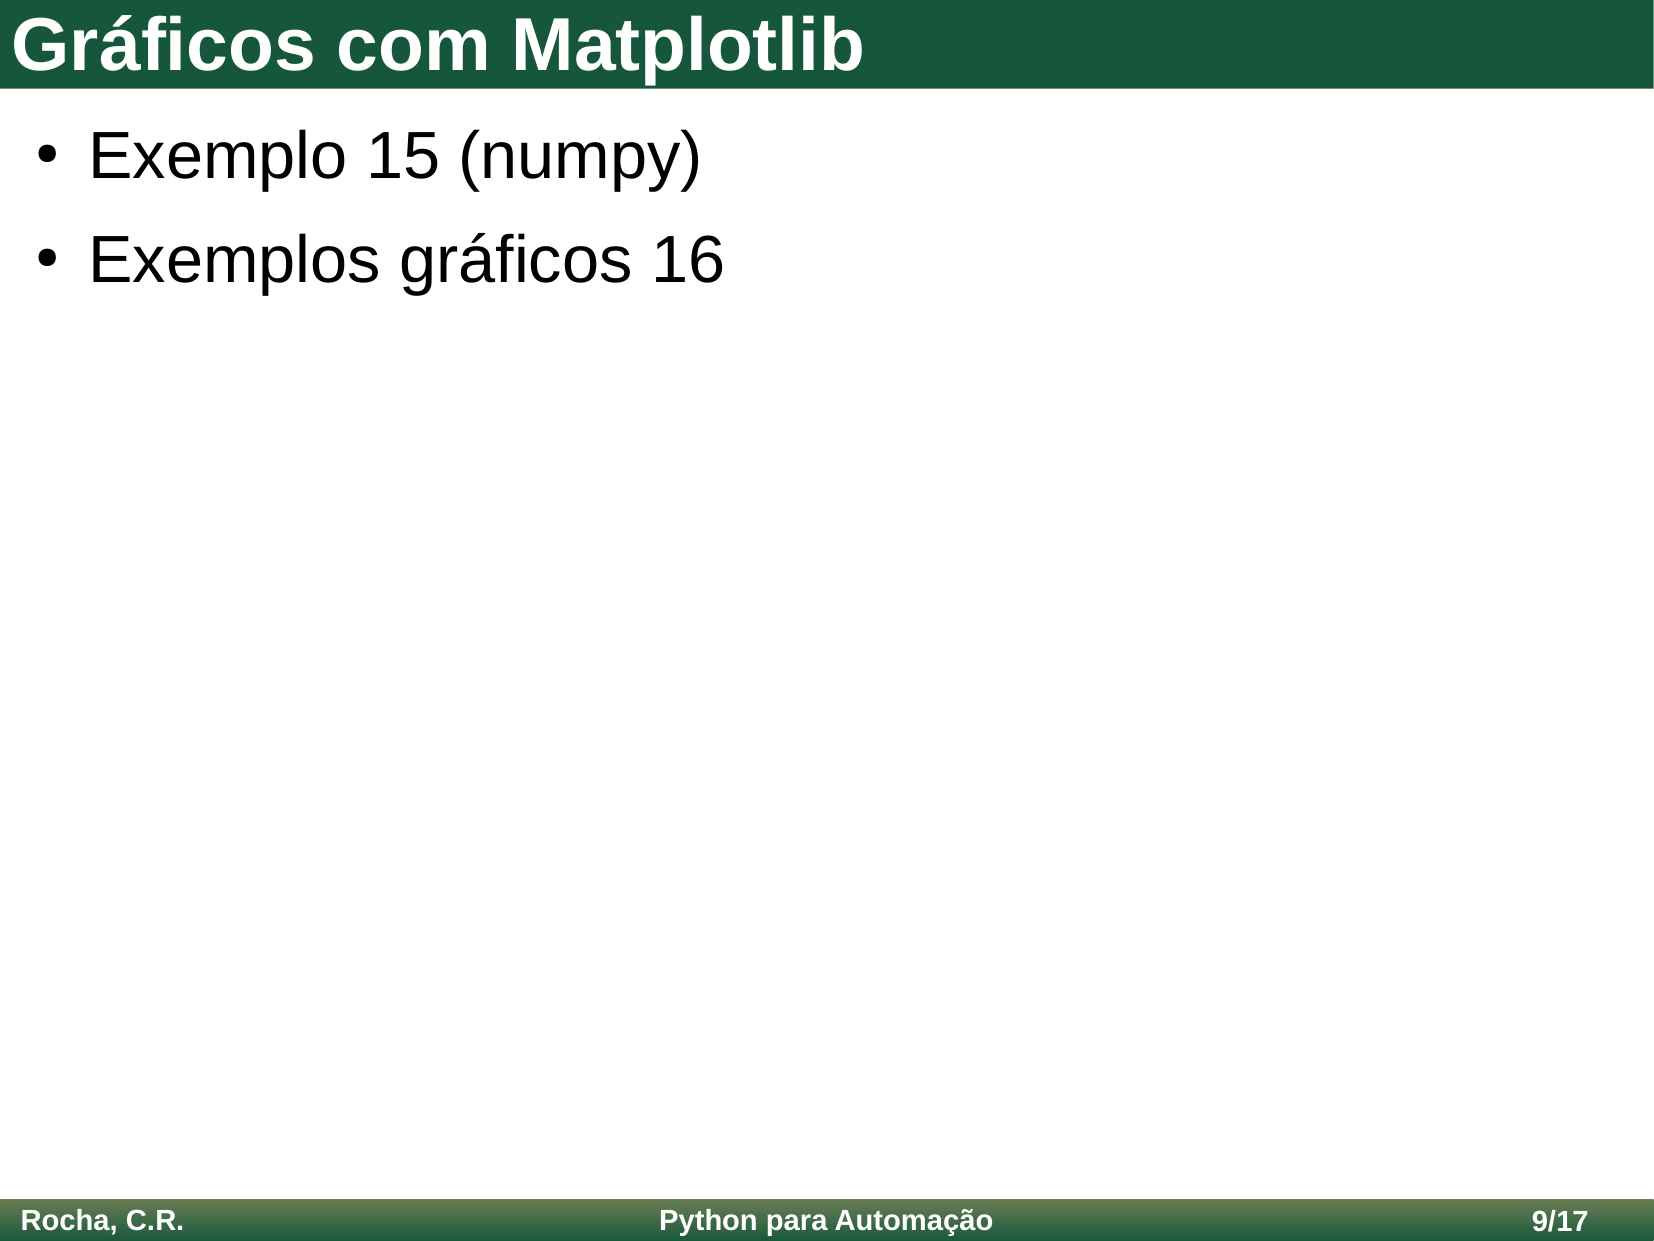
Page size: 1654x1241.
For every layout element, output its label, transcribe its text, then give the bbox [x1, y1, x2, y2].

title Gráficos com Matplotlib [11, 0, 1625, 89]
list Exemplo 15 (numpy) Exemplos gráficos 16 [17, 118, 1625, 838]
